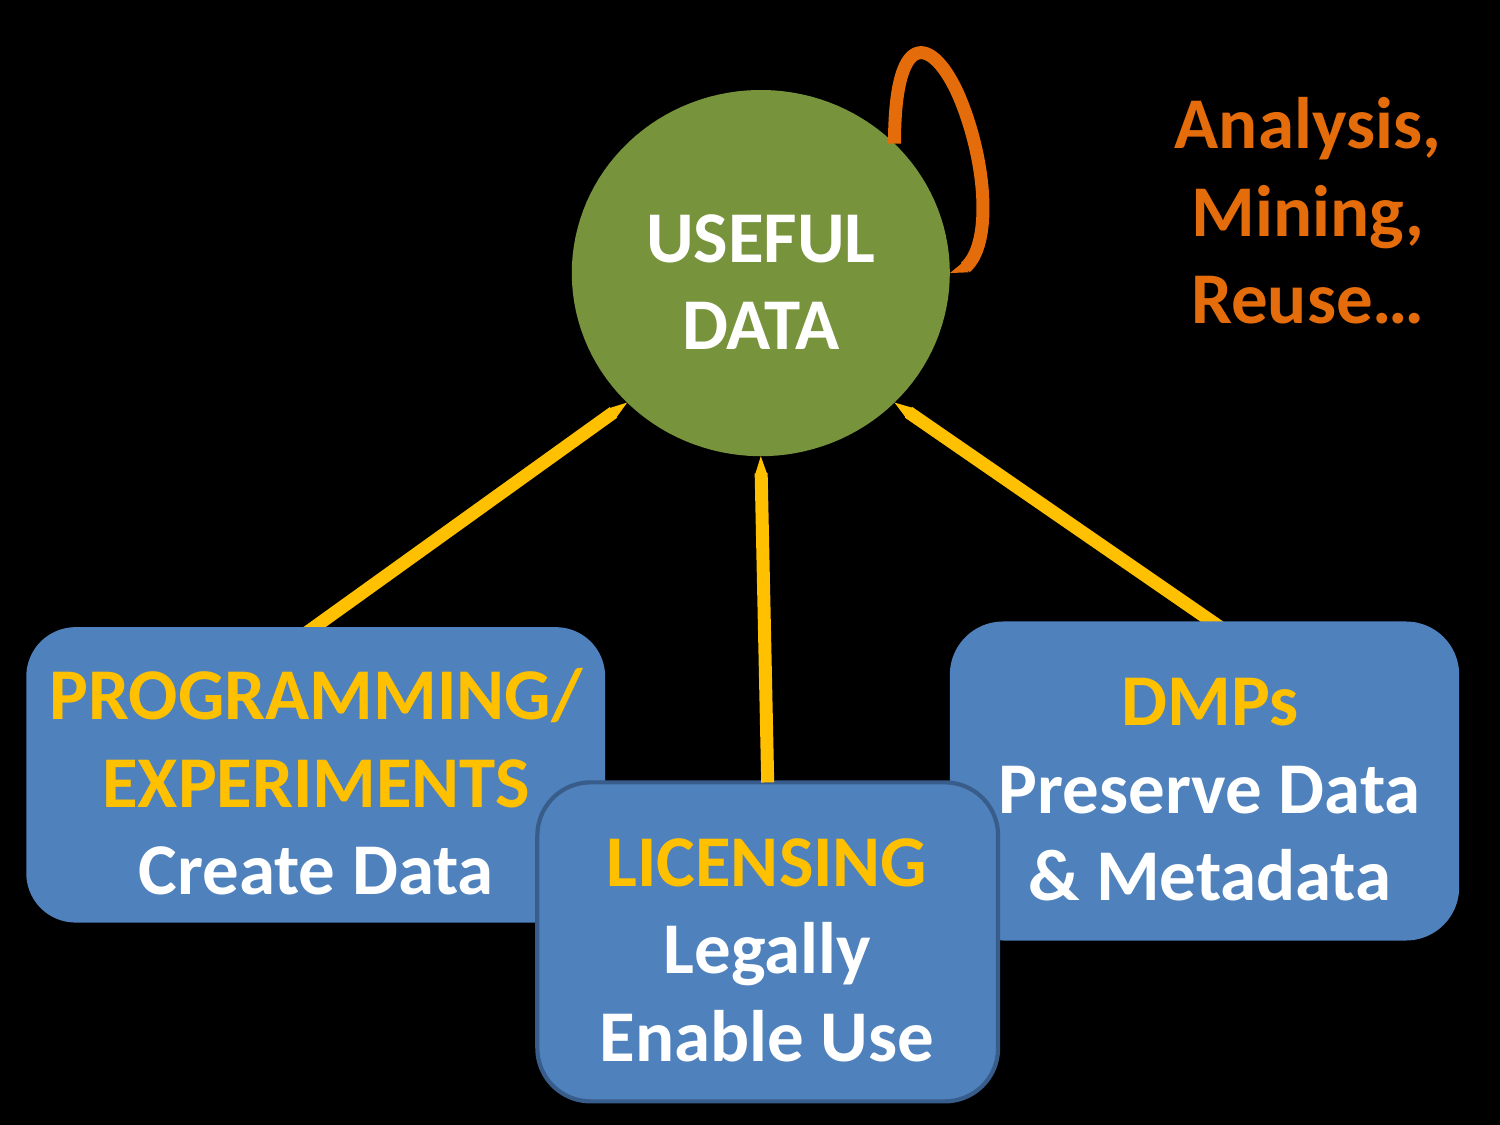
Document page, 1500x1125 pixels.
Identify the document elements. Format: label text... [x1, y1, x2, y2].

text_box DMPs Preserve Data & Metadata [973, 645, 1447, 926]
text_box [571, 90, 950, 457]
text_box [43, 627, 588, 639]
text_box [554, 1087, 982, 1102]
text_box USEFUL DATA [630, 181, 891, 374]
text_box [59, 621, 1460, 1082]
text_box PROGRAMMING/ EXPERIMENTS Create Data [27, 639, 606, 920]
text_box LICENSING Legally Enable Use [549, 806, 986, 1087]
text_box Analysis, Mining, Reuse… [1145, 68, 1471, 349]
